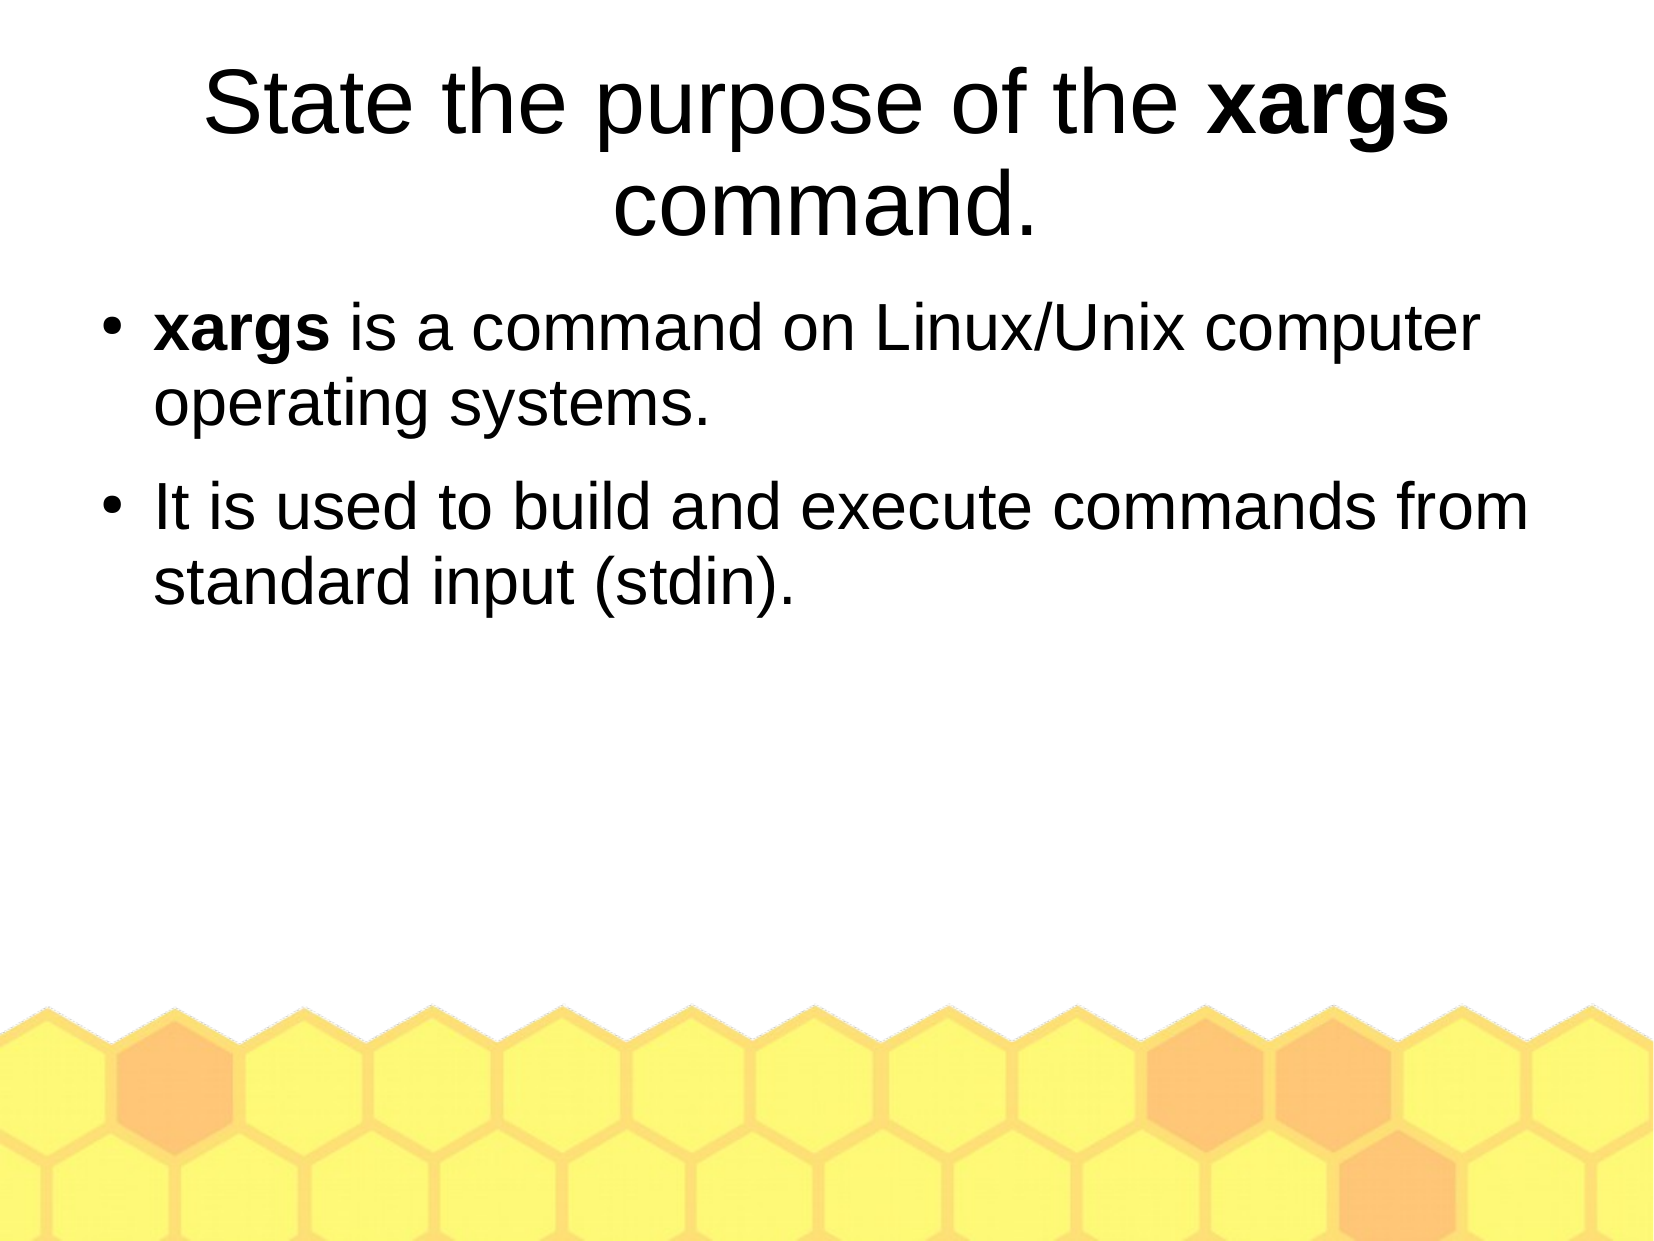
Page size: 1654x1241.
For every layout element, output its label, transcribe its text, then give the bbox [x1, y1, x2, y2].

list xargs is a command on Linux/Unix computer operating systems. It is used to build and execute commands from standard input (stdin). [82, 290, 1571, 1010]
title State the purpose of the xargs command. [82, 49, 1571, 257]
picture [0, 1001, 1654, 1241]
